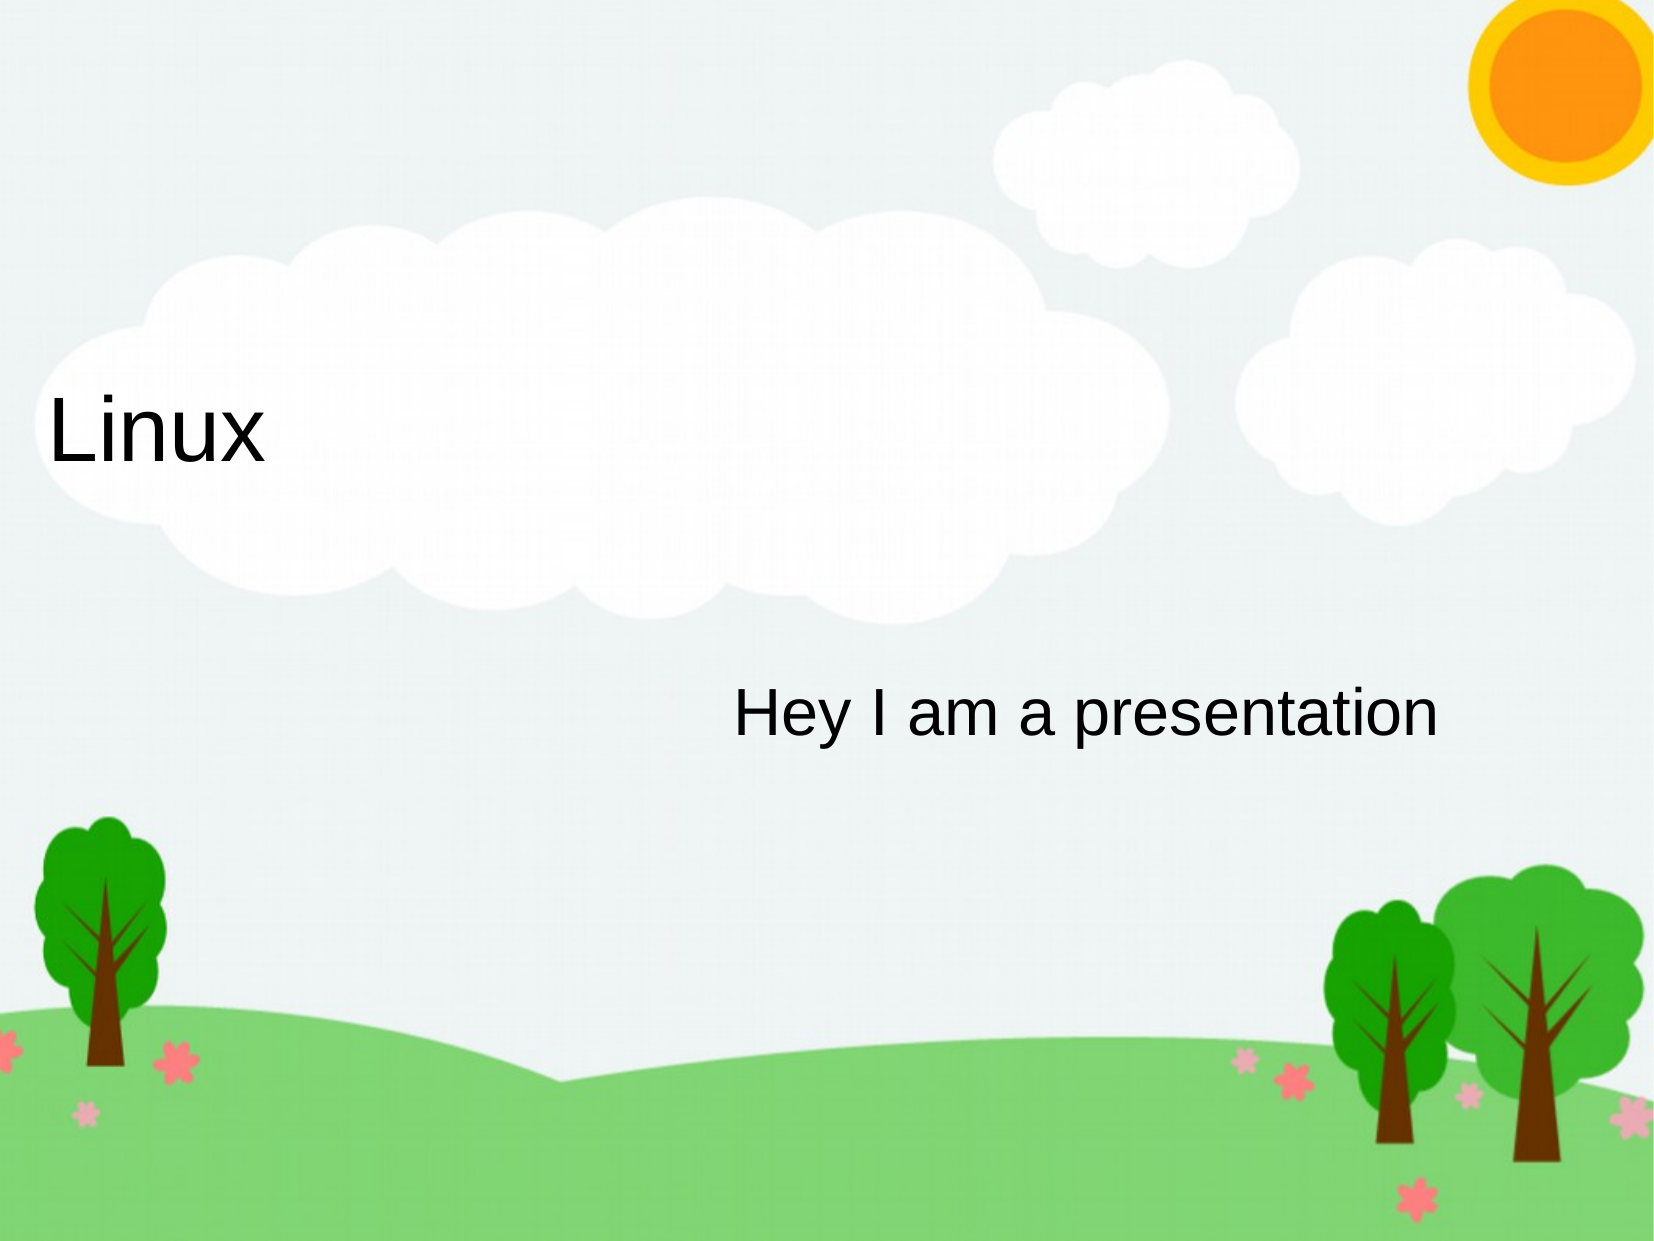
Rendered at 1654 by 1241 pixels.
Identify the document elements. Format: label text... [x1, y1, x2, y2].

subtitle Hey I am a presentation [661, 632, 1512, 792]
picture [0, 0, 1654, 1241]
title Linux [47, 283, 1512, 577]
